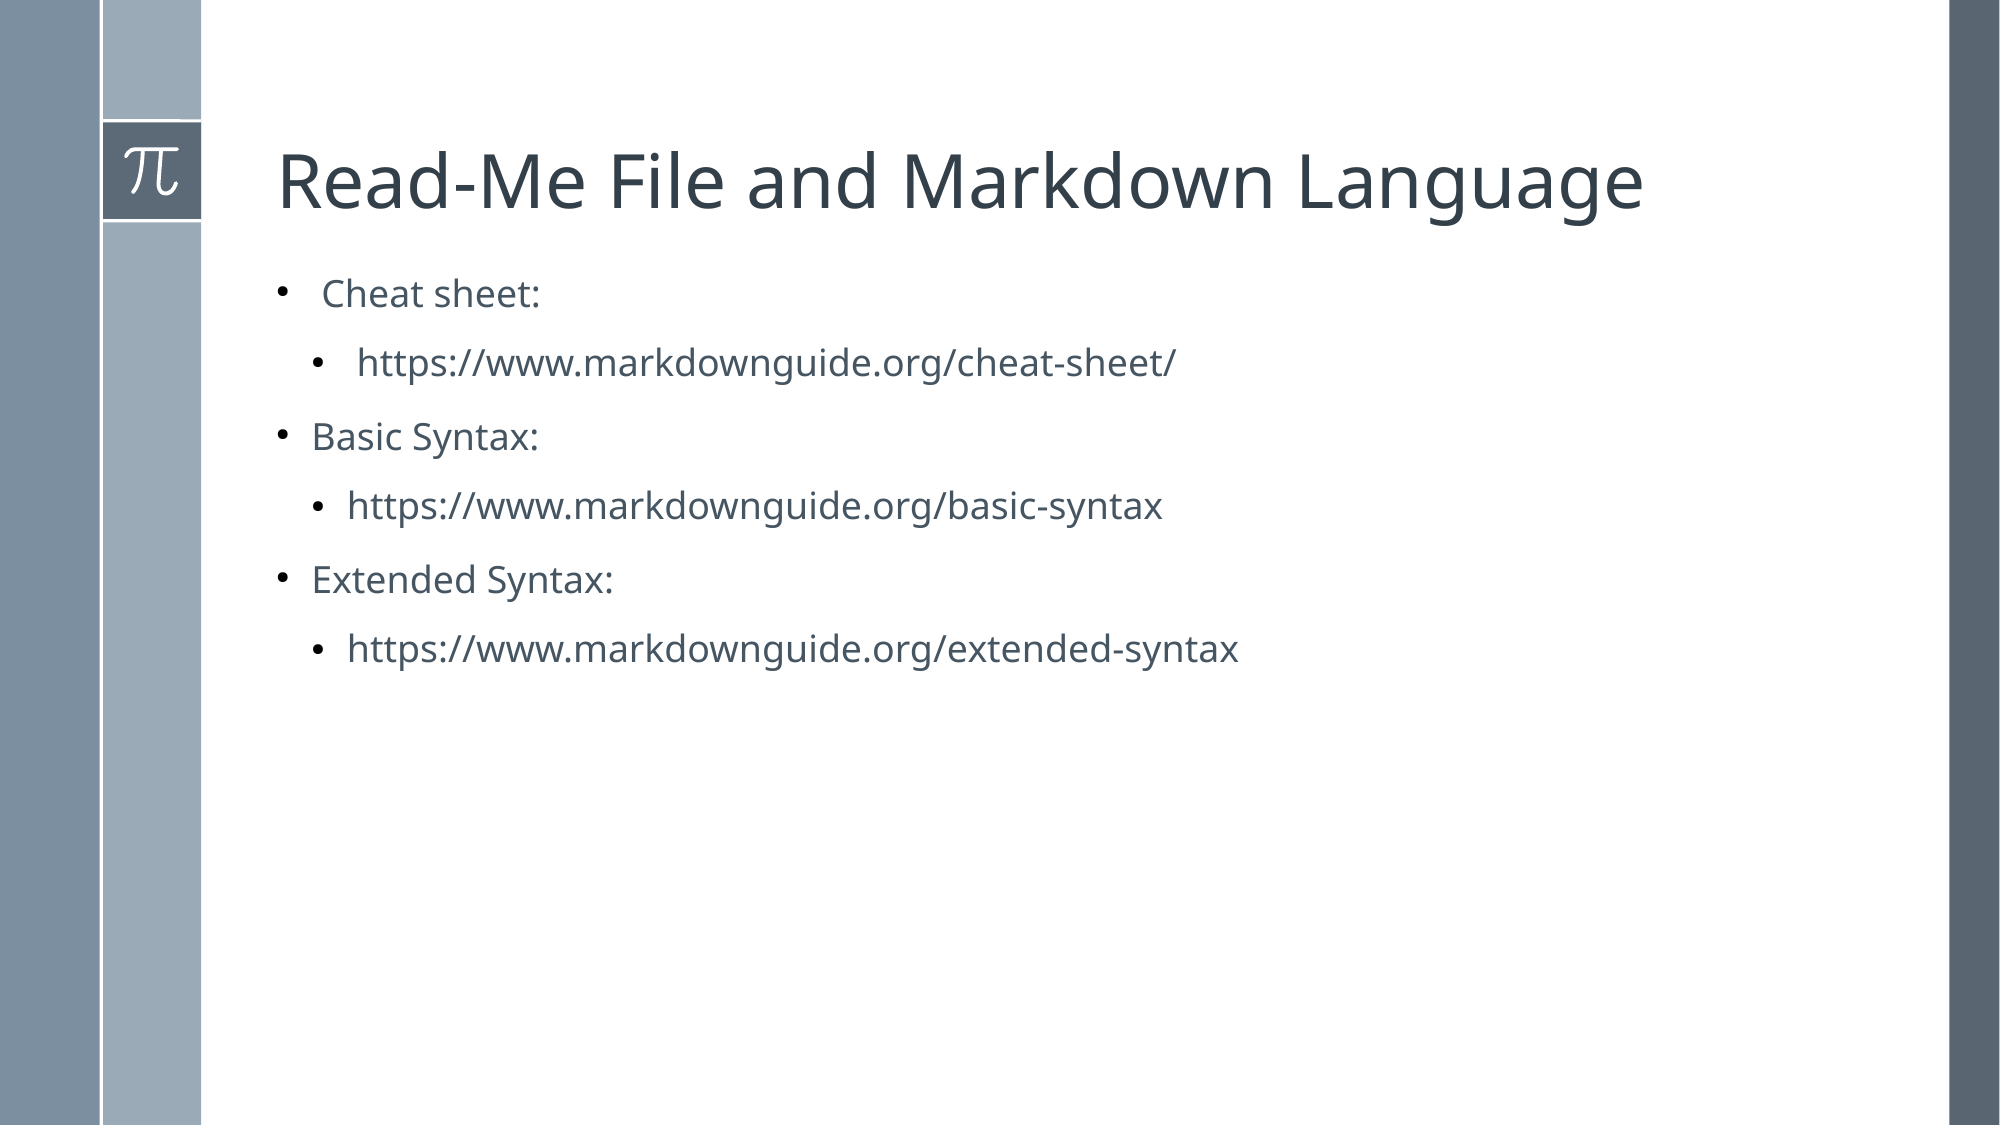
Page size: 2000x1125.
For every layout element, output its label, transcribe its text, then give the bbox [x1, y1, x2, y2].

text_box Cheat sheet: https://www.markdownguide.org/cheat-sheet/ Basic Syntax: https://www.markdownguide.org/basic-syntax Extended Syntax: https://www.markdownguide.org/extended-syntax [261, 262, 1845, 1013]
text_box Read-Me File and Markdown Language [261, 29, 1867, 233]
